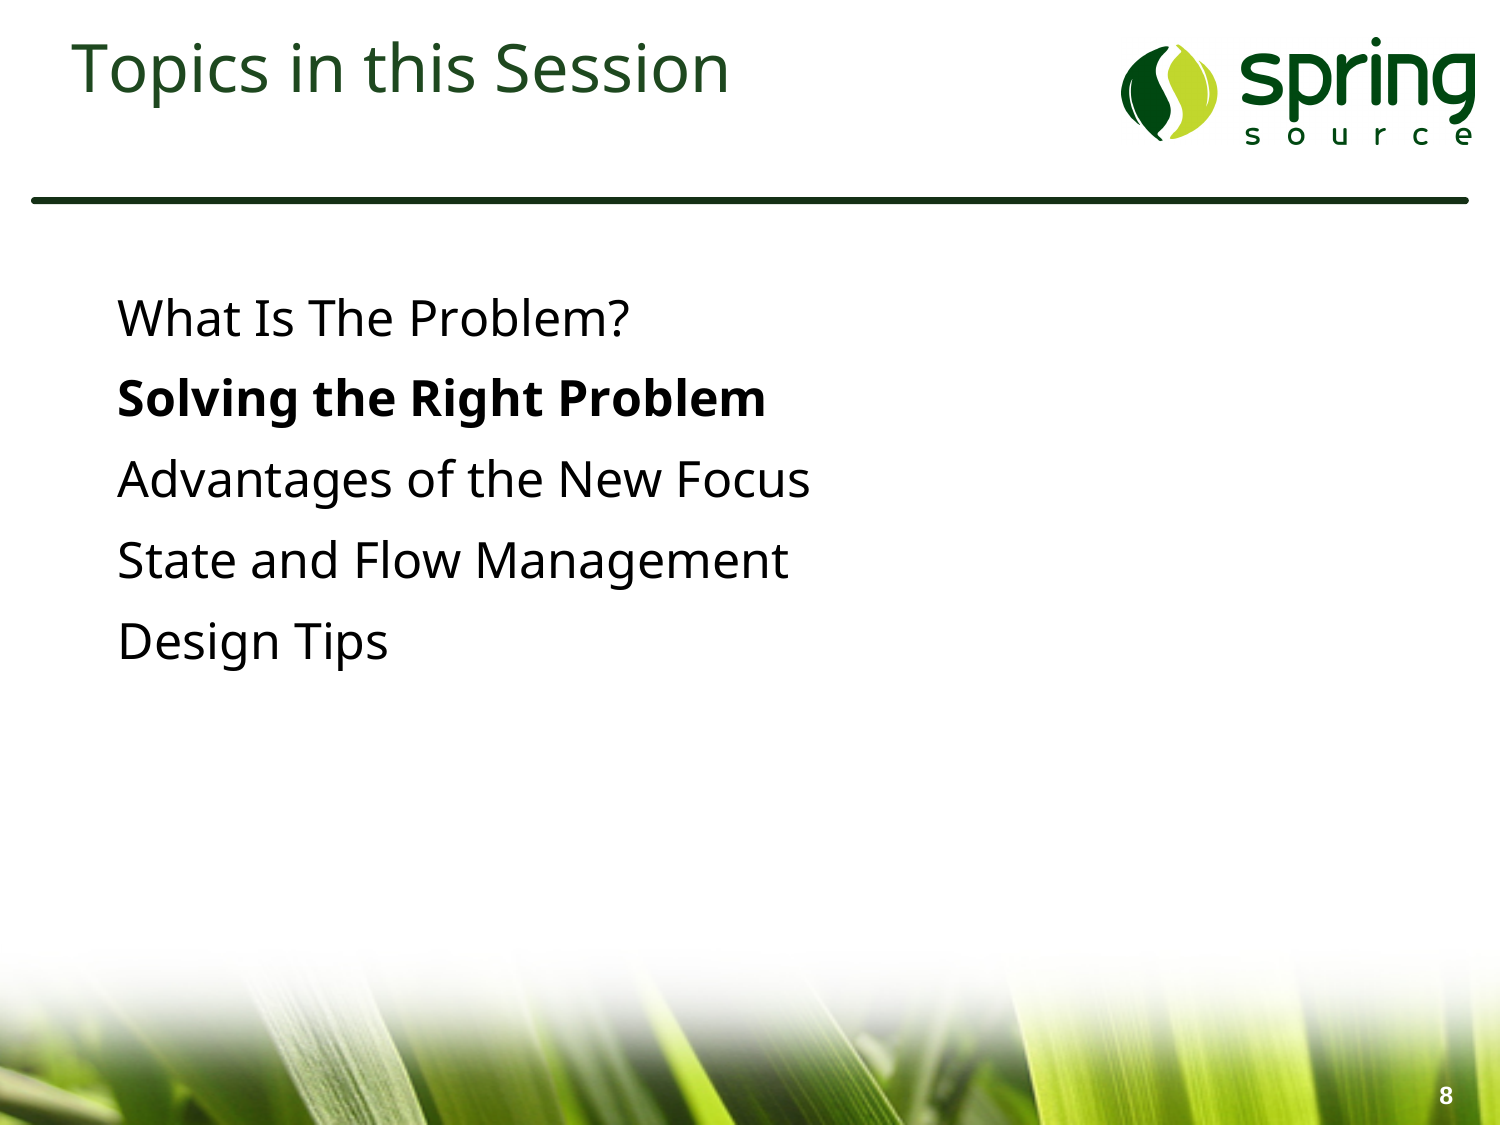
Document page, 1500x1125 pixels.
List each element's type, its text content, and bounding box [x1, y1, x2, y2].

list What Is The Problem? Solving the Right Problem Advantages of the New Focus State and Flow Management Design Tips [103, 275, 1395, 938]
title Topics in this Session [56, 13, 1090, 177]
picture [0, 944, 1500, 1125]
picture [1121, 37, 1475, 145]
